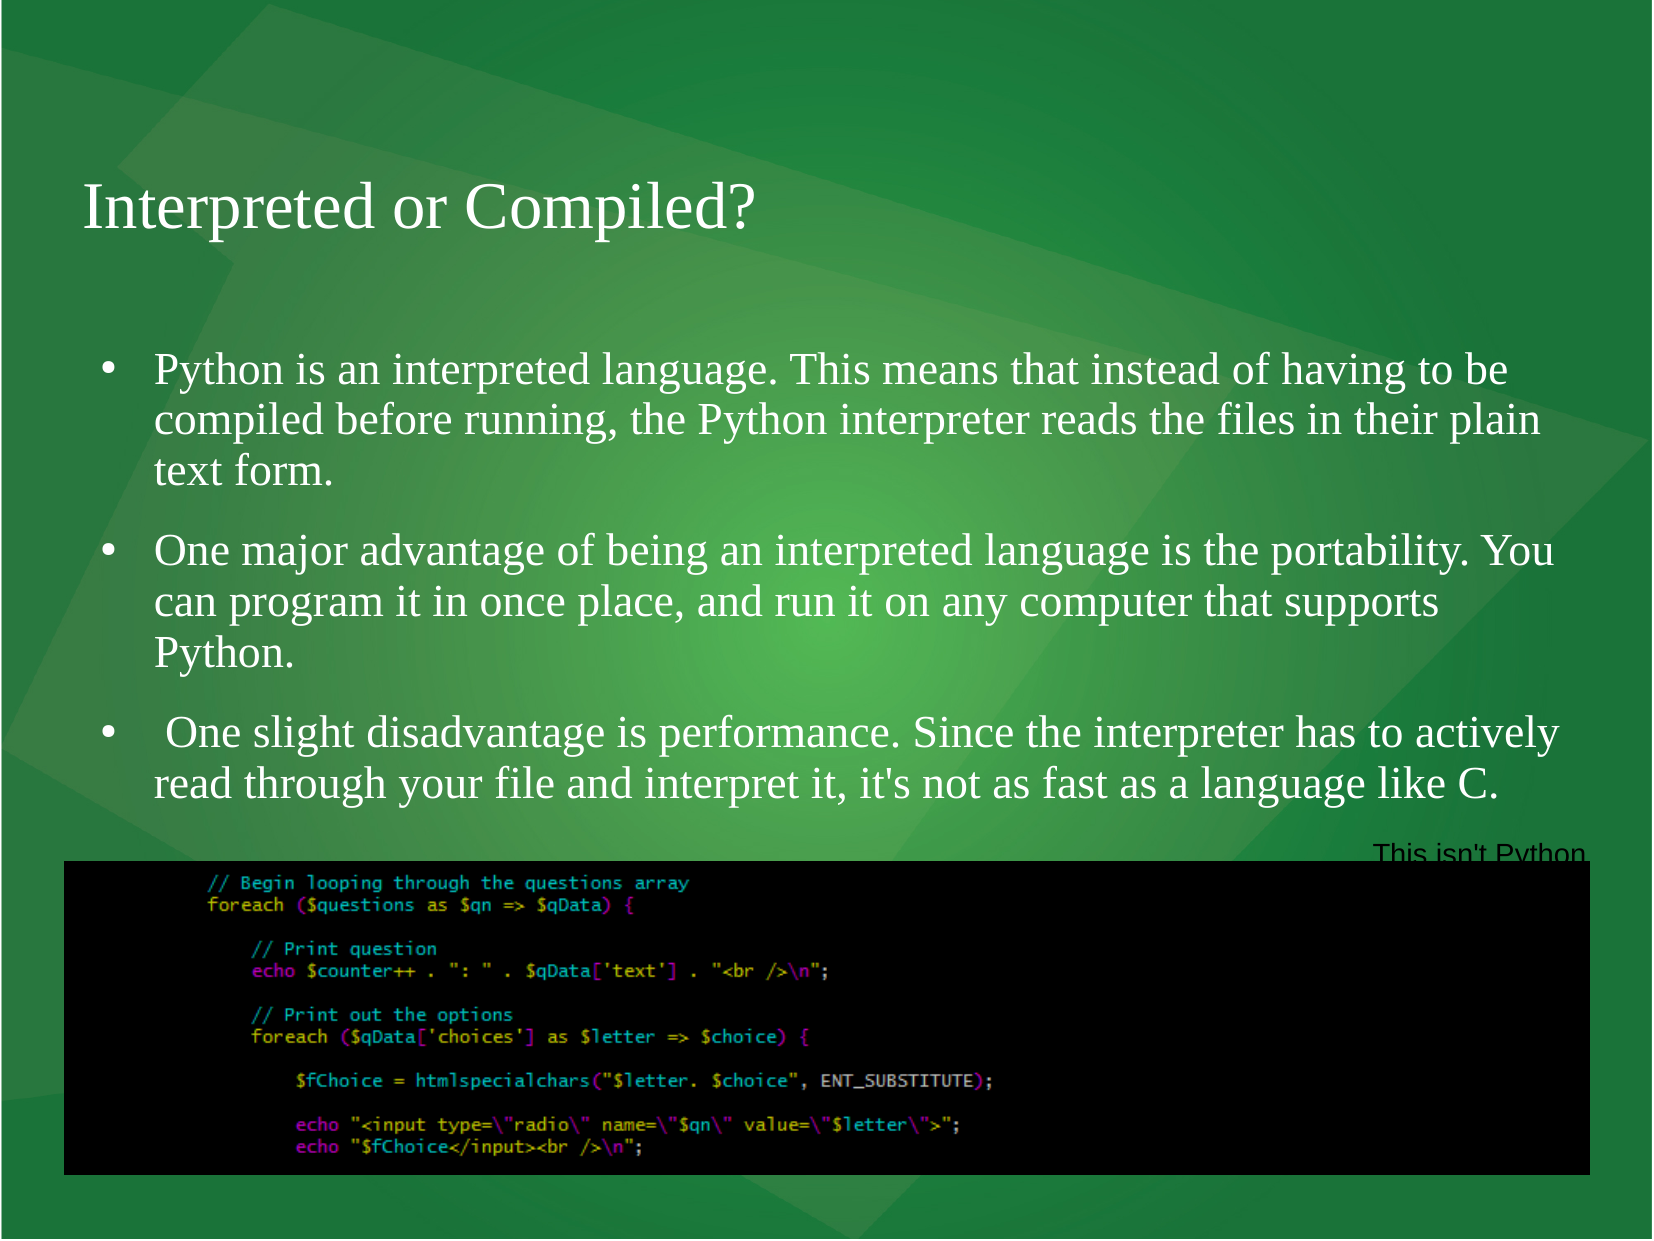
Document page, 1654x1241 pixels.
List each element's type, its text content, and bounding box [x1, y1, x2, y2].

picture [0, 0, 1652, 1241]
list Python is an interpreted language. This means that instead of having to be compiled before running, the Python interpreter reads the files in their plain text form. One major advantage of being an interpreted language is the portability. You can program it in once place, and run it on any computer that supports Python. One slight disadvantage is performance. Since the interpreter has to actively read through your file and interpret it, it's not as fast as a language like C. [82, 343, 1571, 826]
title Interpreted or Compiled? [82, 109, 1571, 303]
text_box This isn't Python [1357, 830, 1602, 879]
